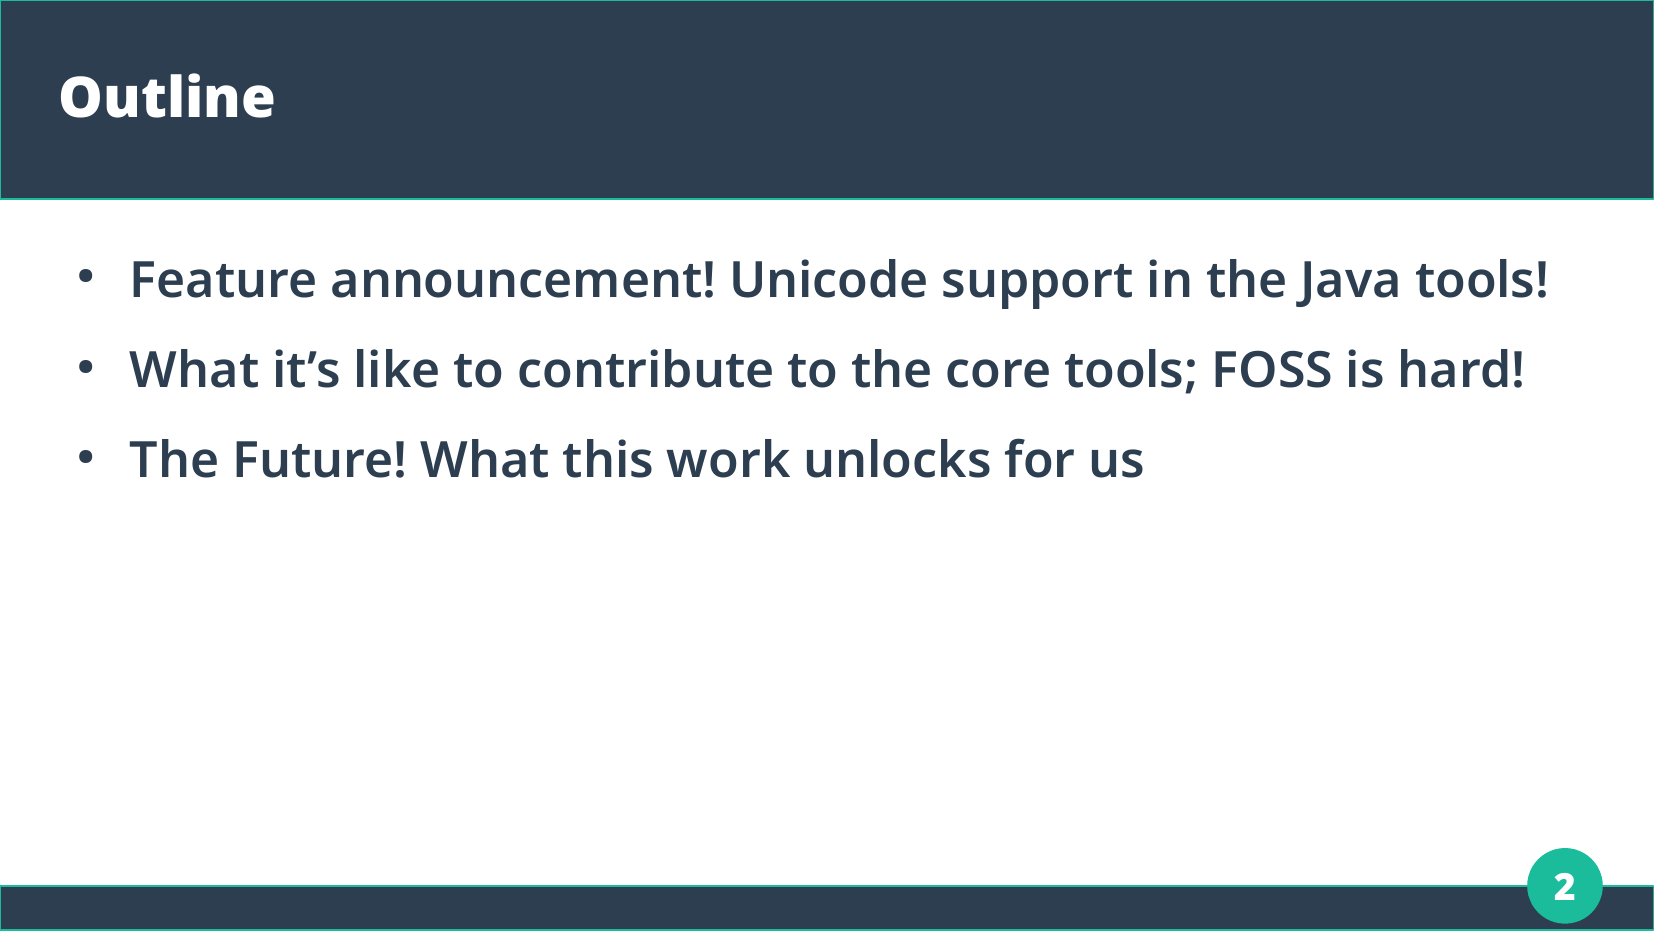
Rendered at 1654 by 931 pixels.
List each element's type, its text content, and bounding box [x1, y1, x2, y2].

list Feature announcement! Unicode support in the Java tools! What it’s like to contribute to the core tools; FOSS is hard! The Future! What this work unlocks for us [59, 243, 1595, 864]
title Outline [59, 37, 1595, 156]
